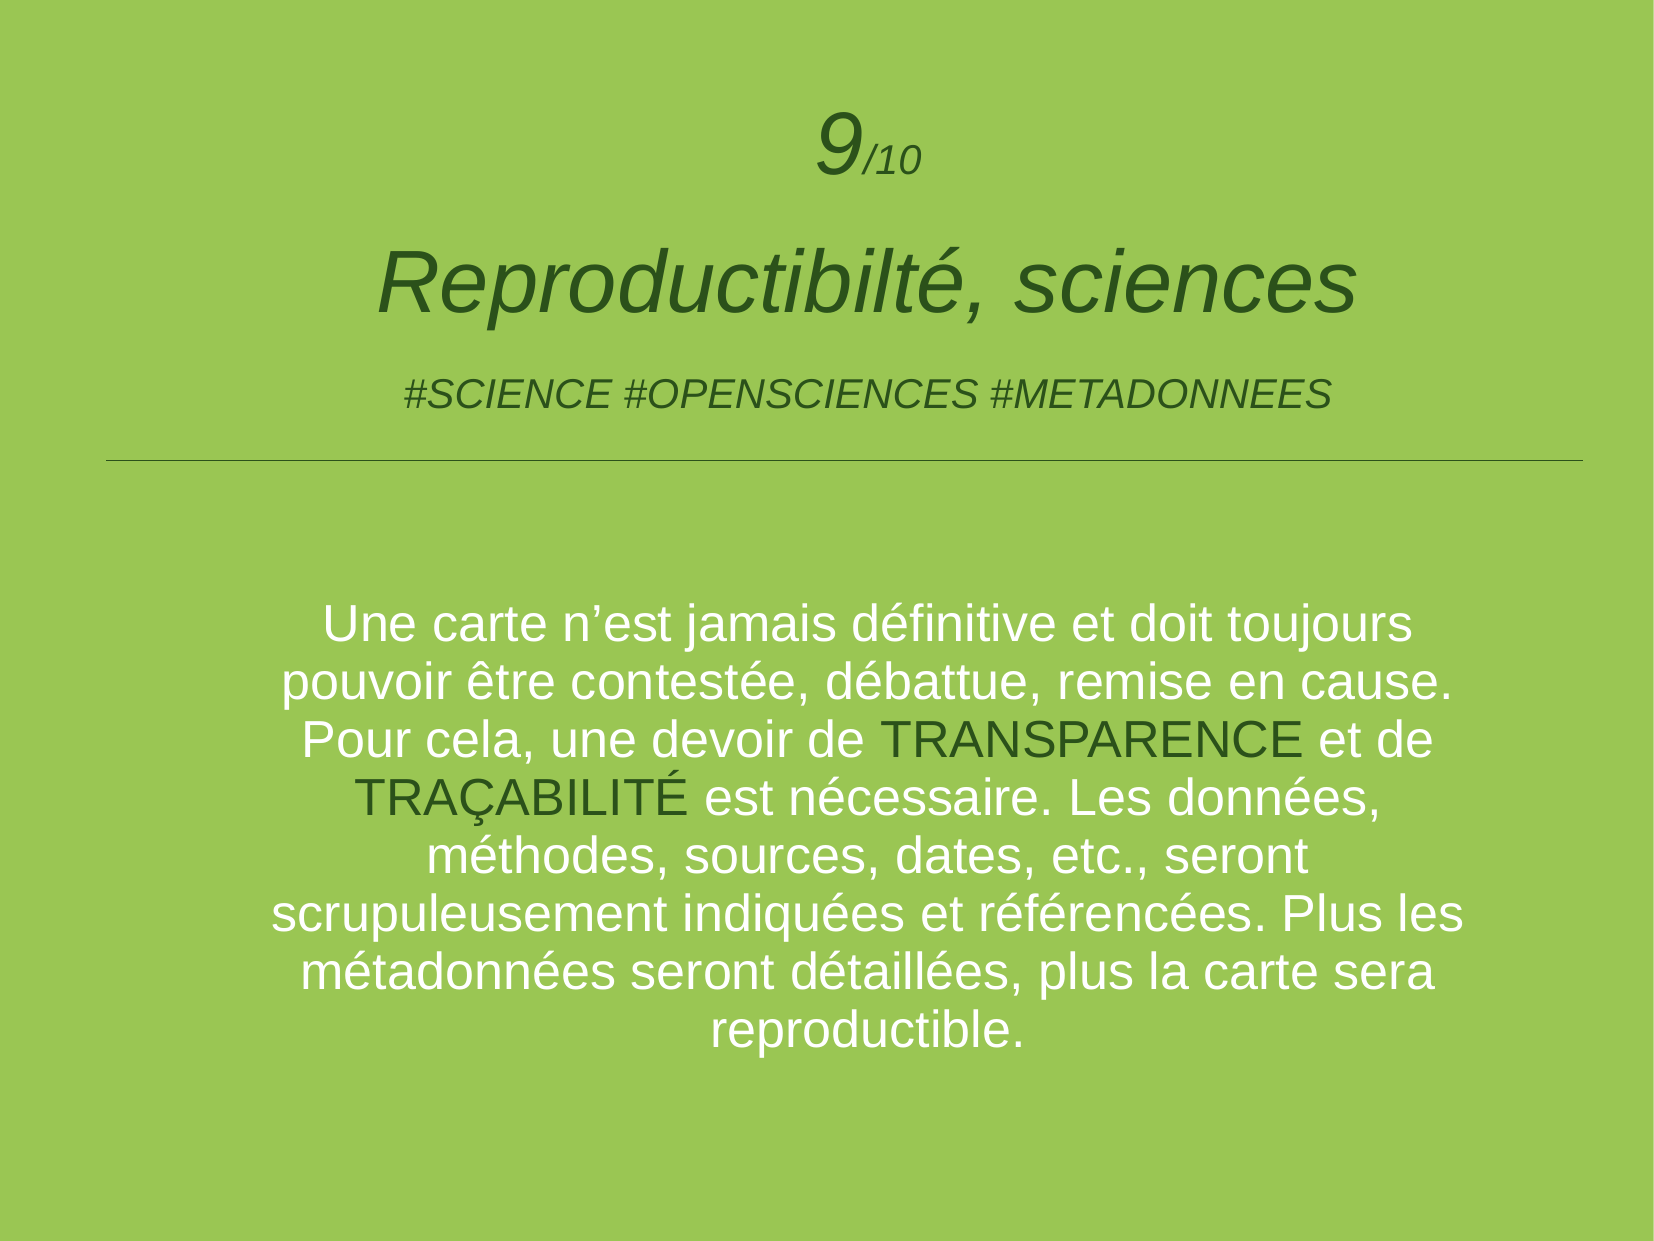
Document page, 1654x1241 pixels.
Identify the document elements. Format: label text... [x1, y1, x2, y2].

list 9/10 Reproductibilté, sciences #SCIENCE #OPENSCIENCES #METADONNEES Une carte n’est jamais définitive et doit toujours pouvoir être contestée, débattue, remise en cause. Pour cela, une devoir de TRANSPARENCE et de TRAÇABILITÉ est nécessaire. Les données, méthodes, sources, dates, etc., seront scrupuleusement indiquées et référencées. Plus les métadonnées seront détaillées, plus la carte sera reproductible. [271, 94, 1465, 460]
list 9/10 Reproductibilté, sciences #SCIENCE #OPENSCIENCES #METADONNEES Une carte n’est jamais définitive et doit toujours pouvoir être contestée, débattue, remise en cause. Pour cela, une devoir de TRANSPARENCE et de TRAÇABILITÉ est nécessaire. Les données, méthodes, sources, dates, etc., seront scrupuleusement indiquées et référencées. Plus les métadonnées seront détaillées, plus la carte sera reproductible. [271, 461, 1465, 1193]
